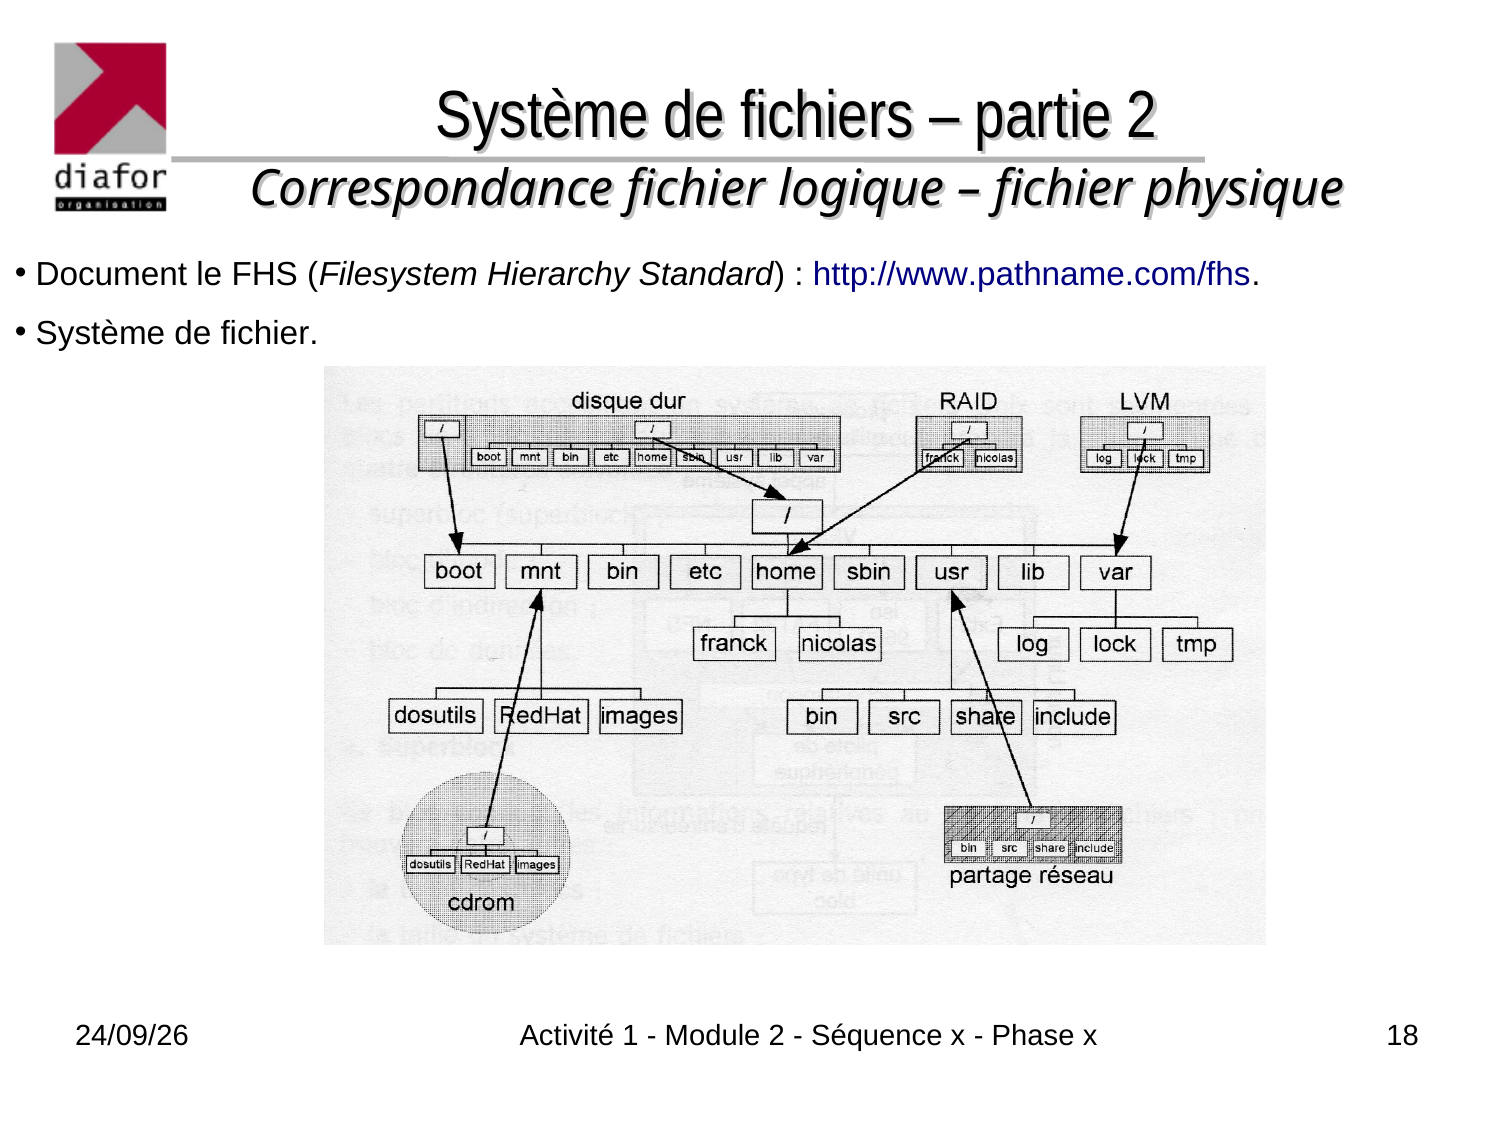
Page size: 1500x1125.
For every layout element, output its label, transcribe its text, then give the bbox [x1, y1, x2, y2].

picture [53, 42, 168, 213]
text_box Document le FHS (Filesystem Hierarchy Standard) : http://www.pathname.com/fhs. [0, 253, 1276, 300]
text_box Système de fichier. [0, 312, 335, 359]
picture [324, 366, 1266, 945]
title Système de fichiers – partie 2 Correspondance fichier logique – fichier physique [122, 45, 1473, 250]
